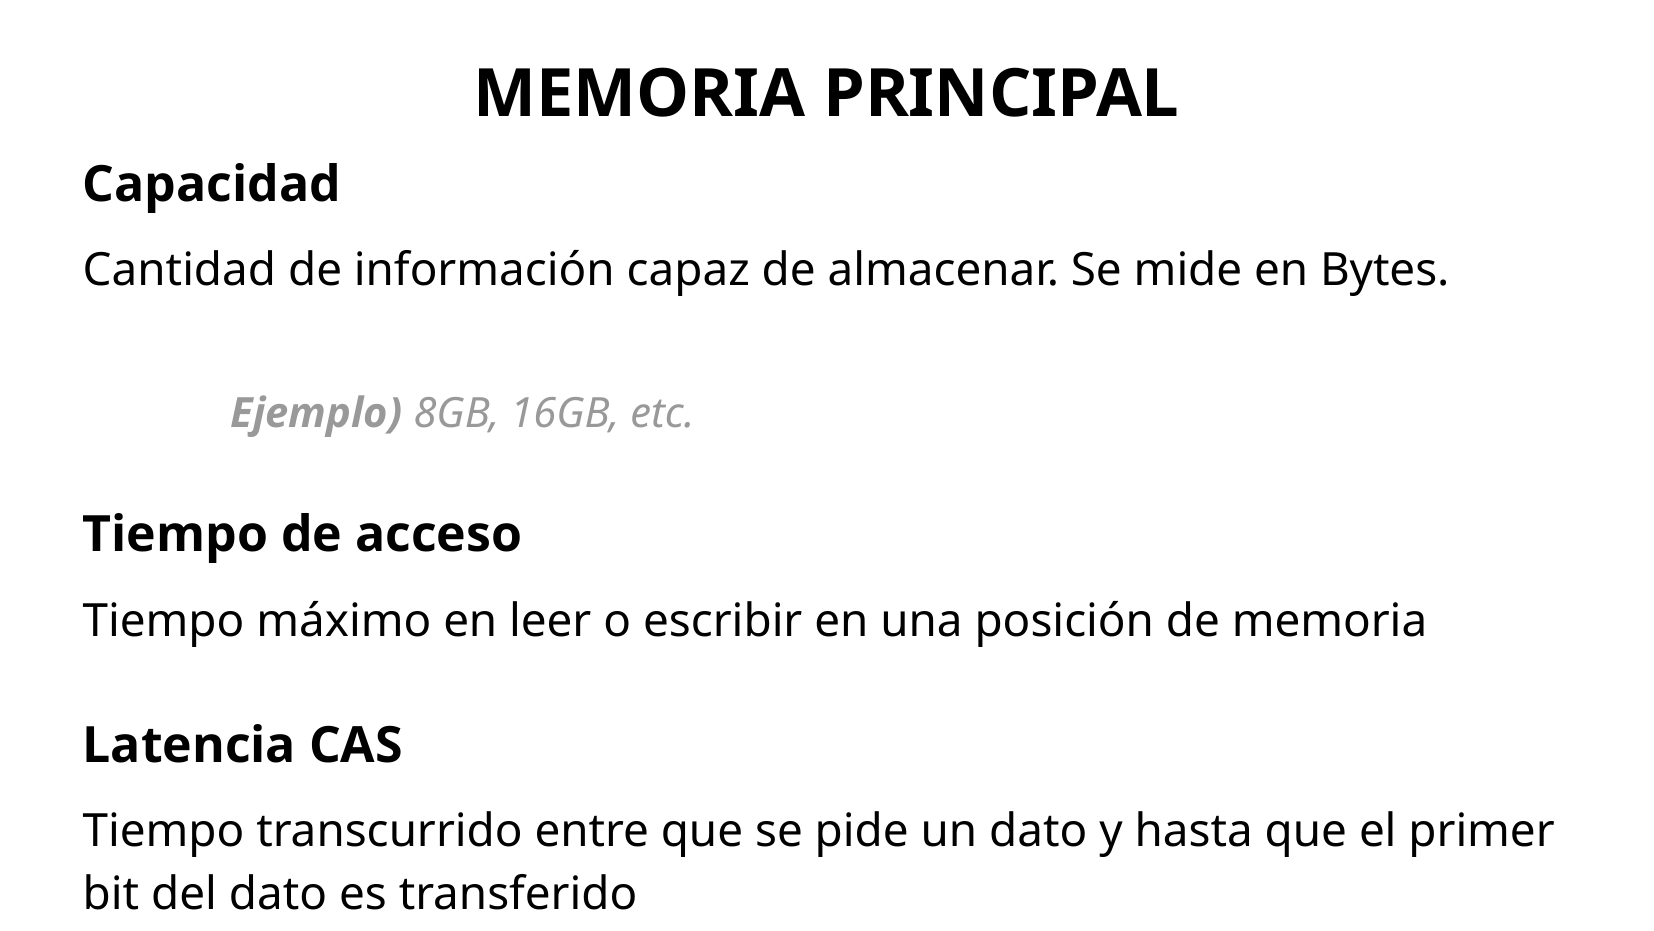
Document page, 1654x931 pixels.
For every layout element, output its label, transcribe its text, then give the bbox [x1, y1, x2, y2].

title MEMORIA PRINCIPAL [82, 37, 1571, 147]
subtitle Capacidad Cantidad de información capaz de almacenar. Se mide en Bytes. Ejemplo) 8GB, 16GB, etc. Tiempo de acceso Tiempo máximo en leer o escribir en una posición de memoria Latencia CAS Tiempo transcurrido entre que se pide un dato y hasta que el primer bit del dato es transferido [82, 147, 1571, 827]
